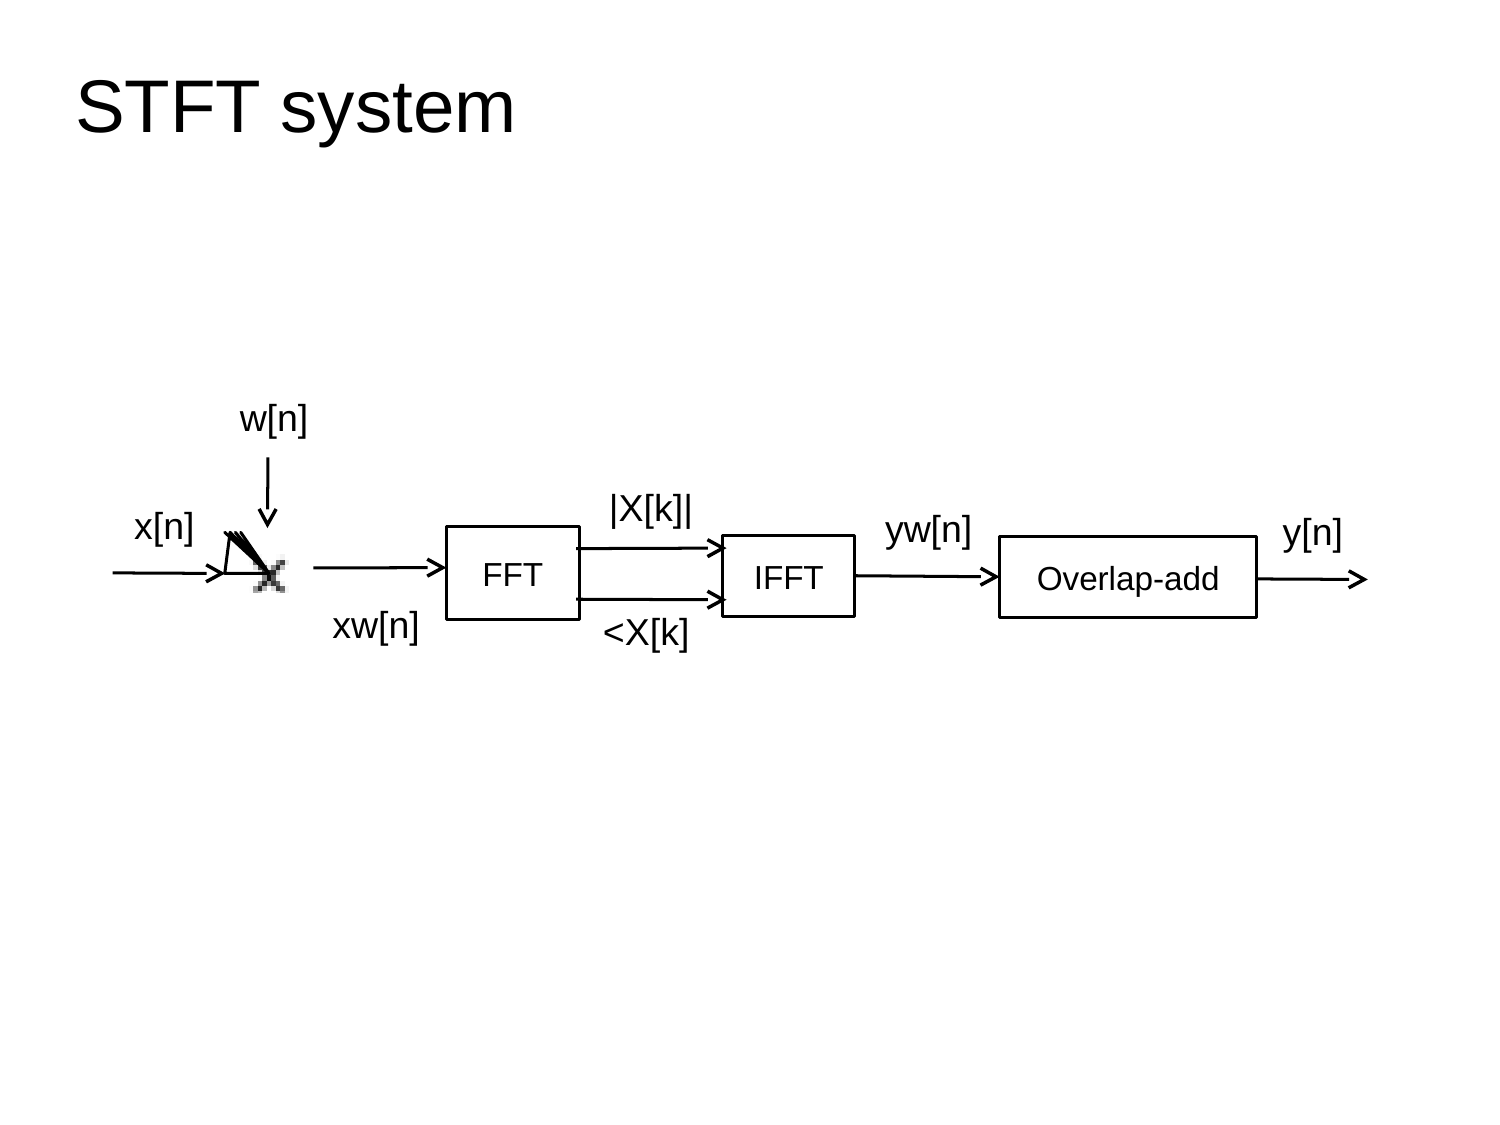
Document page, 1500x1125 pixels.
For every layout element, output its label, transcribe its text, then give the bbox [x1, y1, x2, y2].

picture [240, 539, 295, 593]
text_box <X[k] [588, 604, 705, 661]
text_box Overlap-add [999, 536, 1257, 618]
text_box yw[n] [870, 500, 988, 558]
text_box w[n] [225, 389, 324, 447]
text_box x[n] [119, 498, 210, 556]
text_box y[n] [1267, 504, 1358, 561]
text_box |X[k]| [594, 479, 709, 537]
text_box xw[n] [317, 597, 436, 655]
text_box FFT [446, 526, 580, 620]
title STFT system [75, 12, 1426, 201]
text_box IFFT [722, 535, 855, 617]
